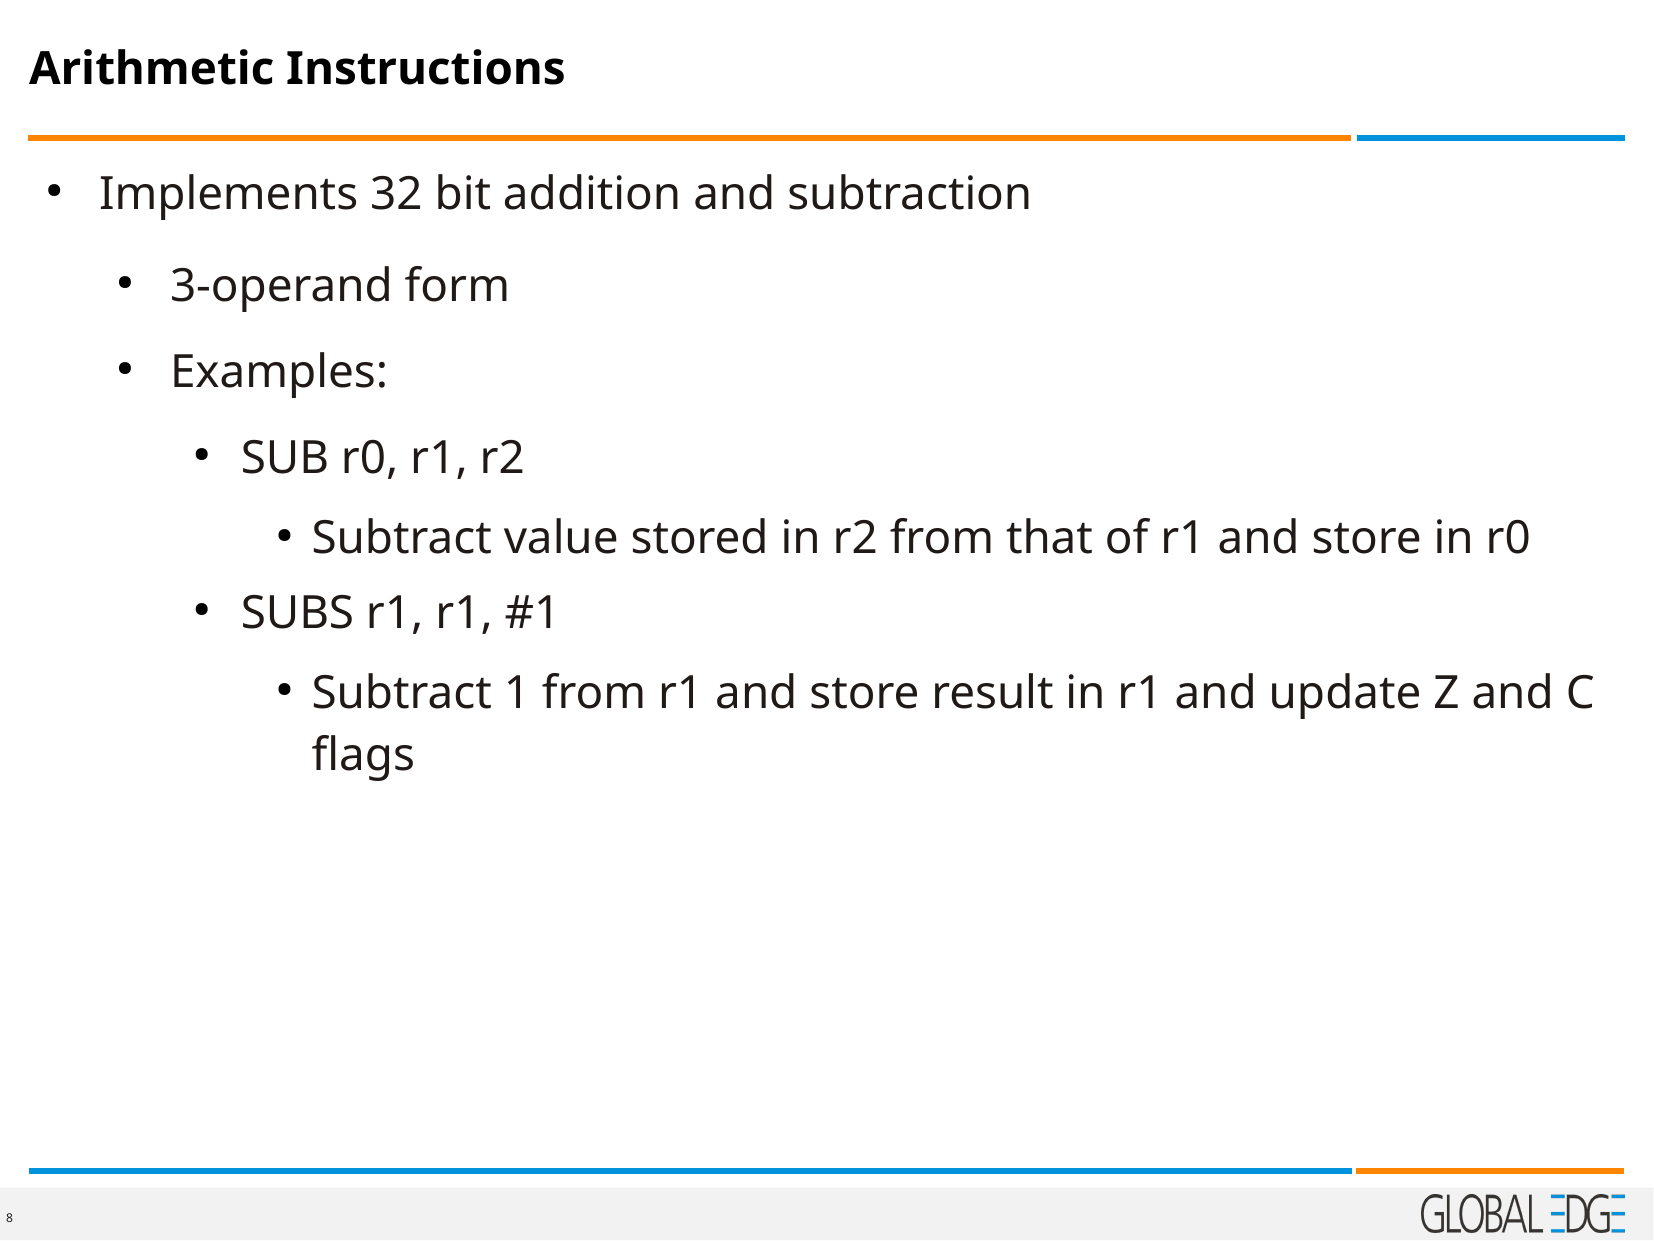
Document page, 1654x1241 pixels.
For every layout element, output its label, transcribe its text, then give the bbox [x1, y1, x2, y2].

picture [1421, 1194, 1625, 1233]
list Implements 32 bit addition and subtraction 3-operand form Examples: SUB r0, r1, r2 Subtract value stored in r2 from that of r1 and store in r0 SUBS r1, r1, #1 Subtract 1 from r1 and store result in r1 and update Z and C flags [28, 160, 1625, 1153]
title Arithmetic Instructions [17, 18, 1499, 115]
